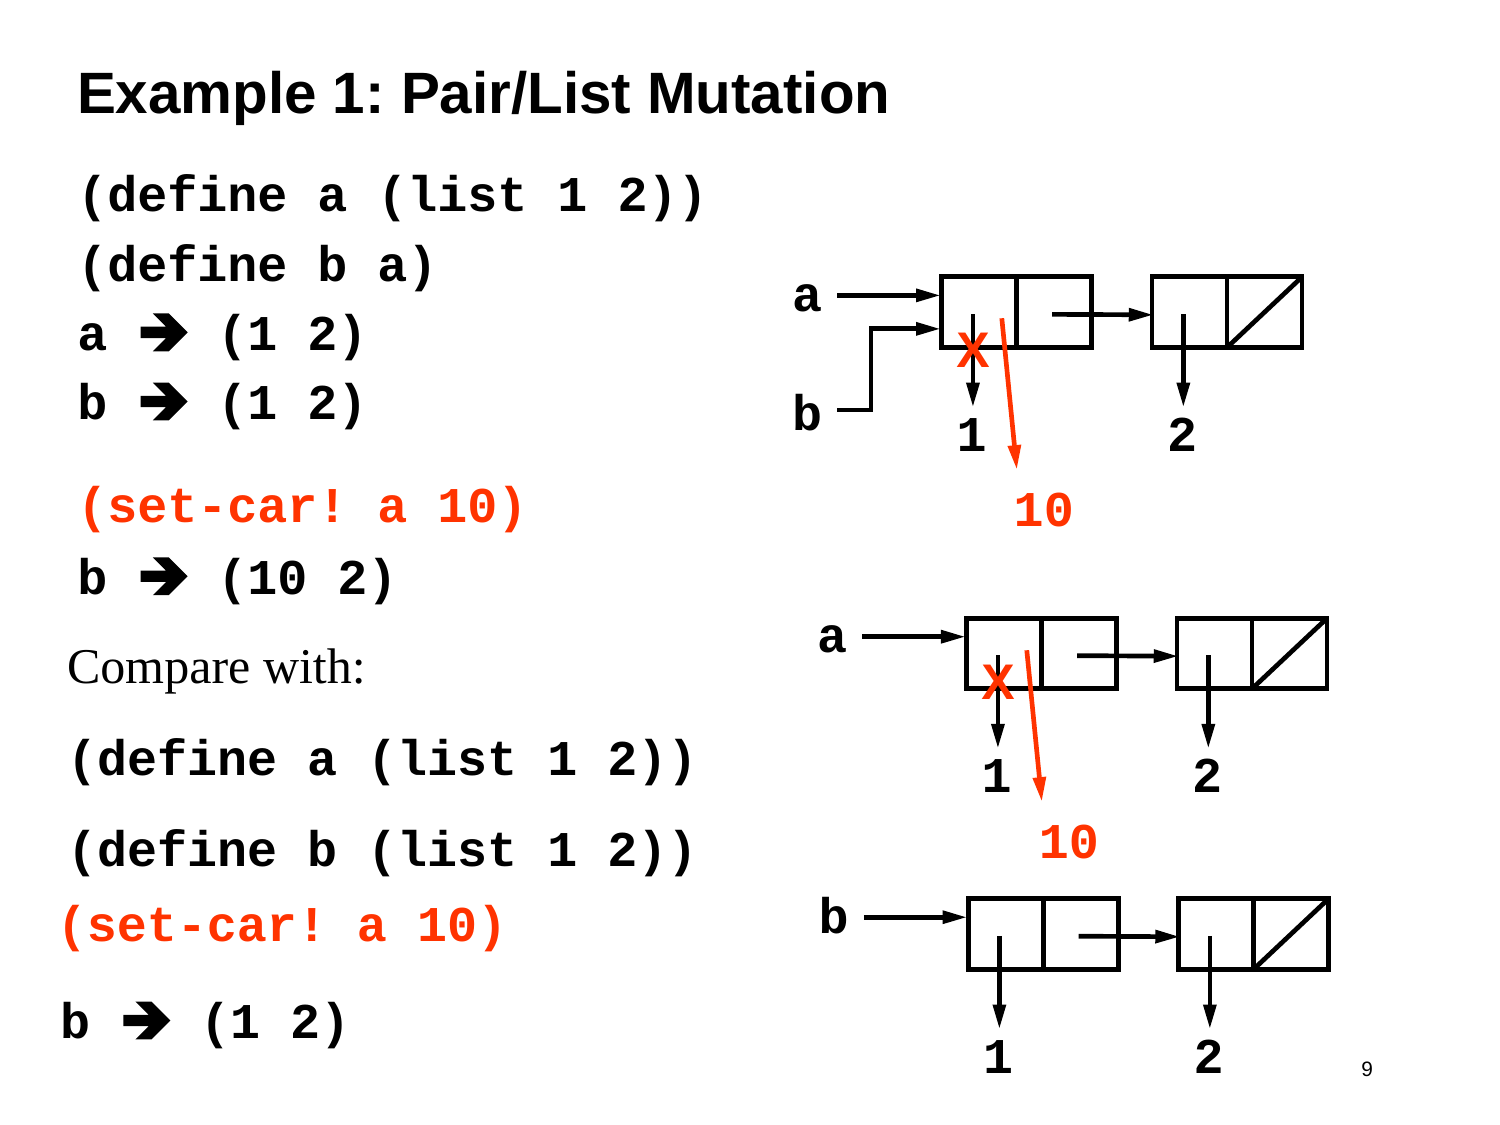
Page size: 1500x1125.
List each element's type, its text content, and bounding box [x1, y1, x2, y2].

text_box 10 [1023, 800, 1114, 876]
text_box 1 [941, 393, 1002, 469]
text_box 1 [968, 1015, 1029, 1091]
text_box 10 [998, 468, 1089, 544]
text_box 2 [1152, 393, 1213, 469]
text_box X [966, 642, 1030, 718]
text_box X [941, 310, 1005, 386]
text_box b  (1 2) [45, 980, 834, 1057]
text_box 1 [966, 734, 1027, 811]
title Example 1: Pair/List Mutation [62, 24, 1338, 163]
list (define a (list 1 2)) (define b a) a  (1 2) b  (1 2) [62, 162, 740, 464]
text_box b [803, 875, 864, 952]
text_box b [777, 372, 838, 449]
text_box a [802, 595, 863, 671]
text_box (set-car! a 10) [42, 883, 795, 959]
text_box Compare with: (define a (list 1 2)) (define b (list 1 2)) [52, 626, 722, 883]
text_box a [777, 253, 838, 330]
text_box 2 [1178, 1015, 1239, 1091]
text_box 2 [1177, 734, 1238, 811]
text_box (set-car! a 10) b  (10 2) [62, 464, 740, 621]
